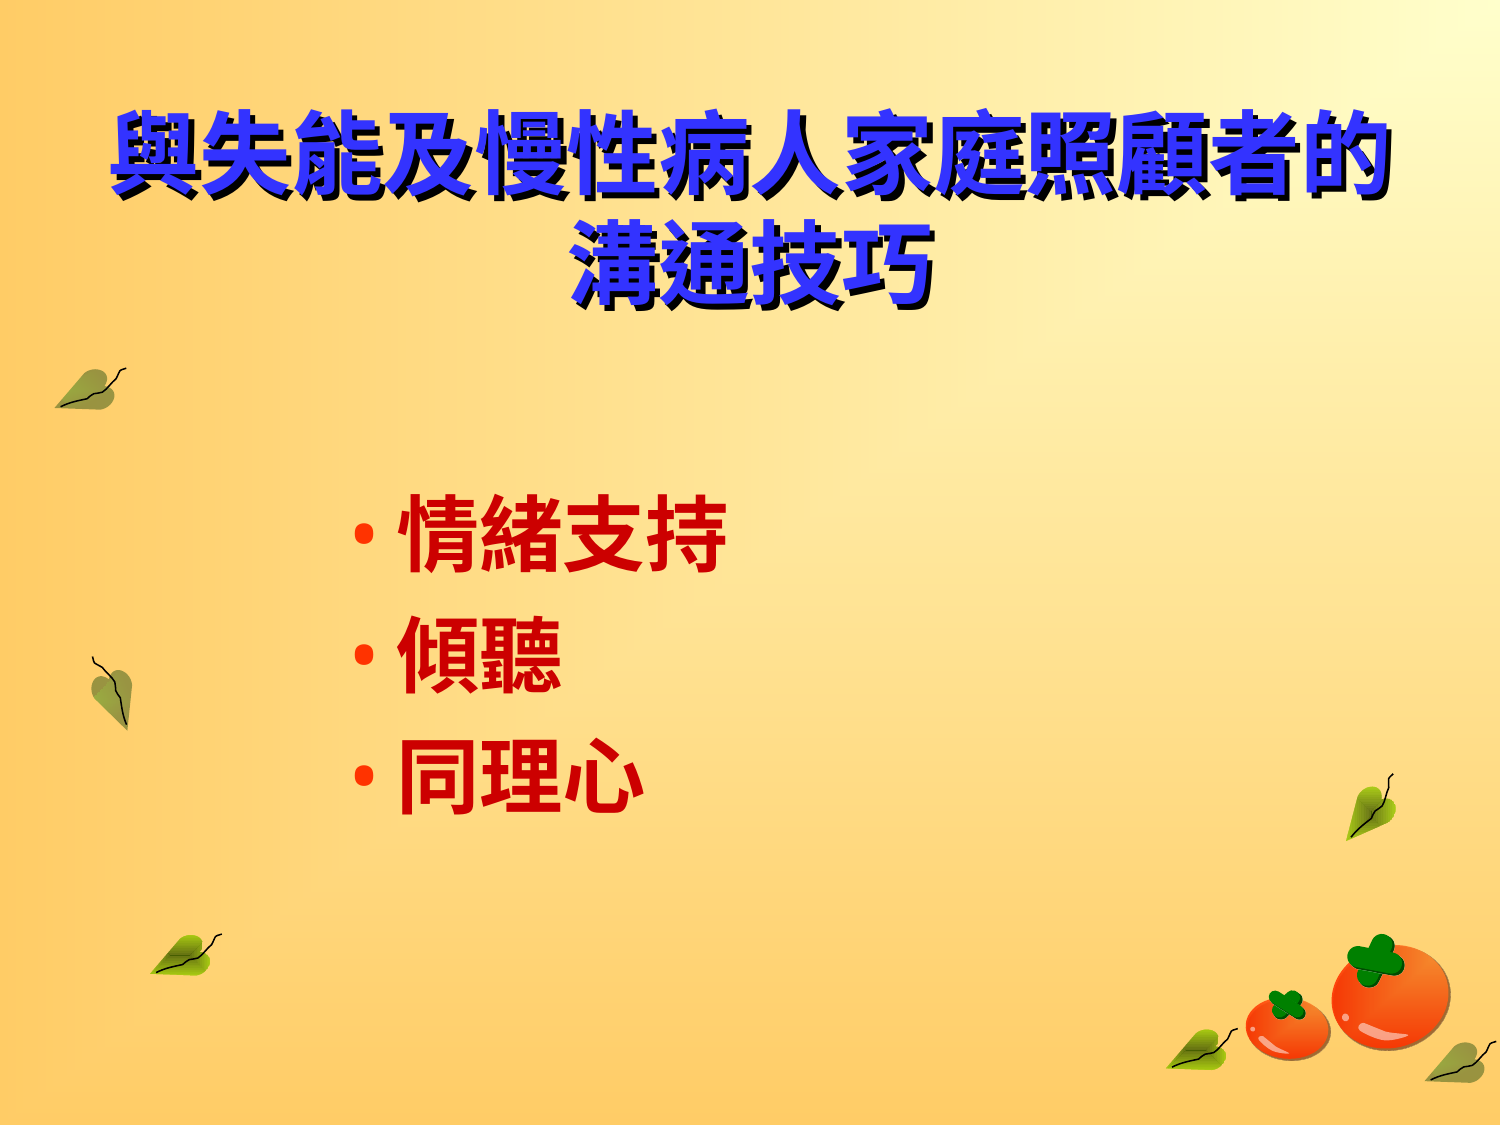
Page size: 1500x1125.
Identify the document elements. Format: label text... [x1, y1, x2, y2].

picture [0, 0, 1500, 1125]
list 情緒支持 傾聽 同理心 [324, 474, 1150, 838]
title 與失能及慢性病人家庭照顧者的溝通技巧 [75, 88, 1426, 324]
